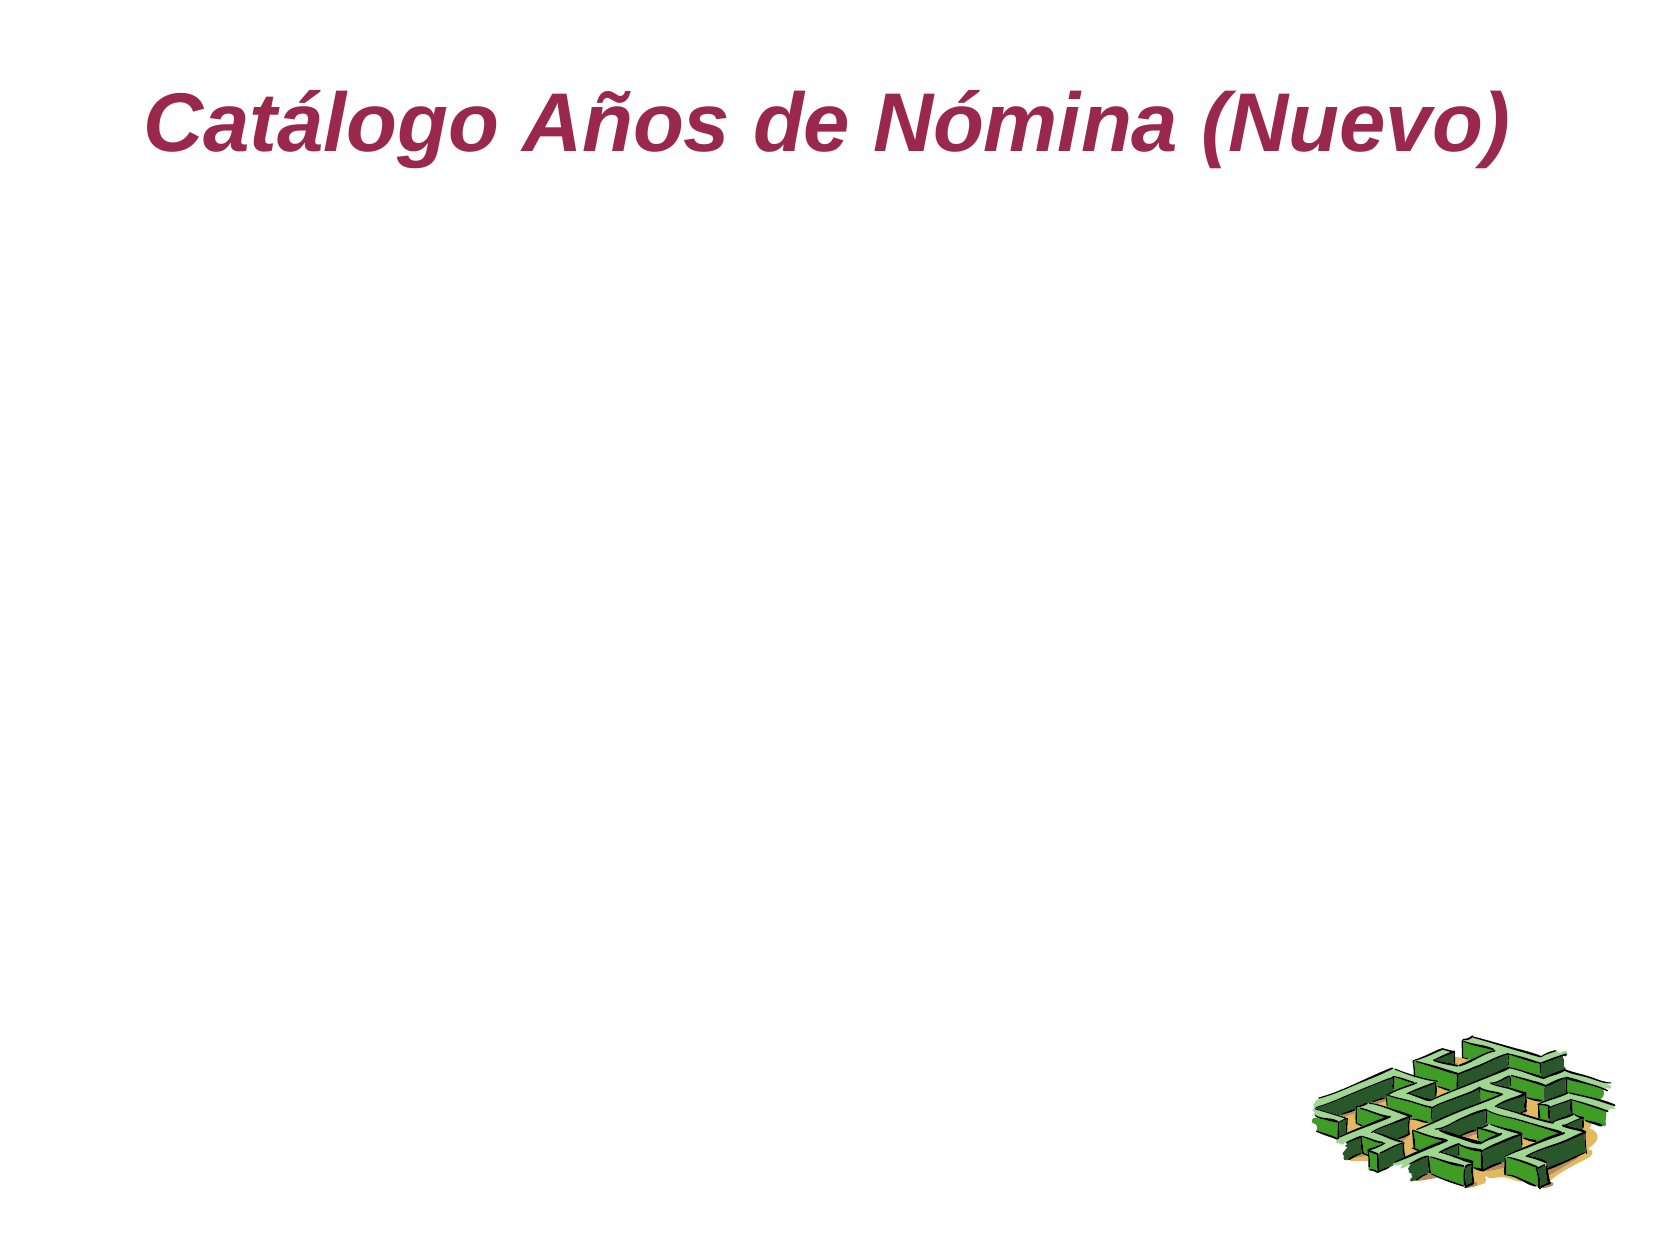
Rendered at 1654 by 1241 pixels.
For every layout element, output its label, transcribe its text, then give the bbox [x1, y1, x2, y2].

title Catálogo Años de Nómina (Nuevo) [121, 19, 1534, 227]
